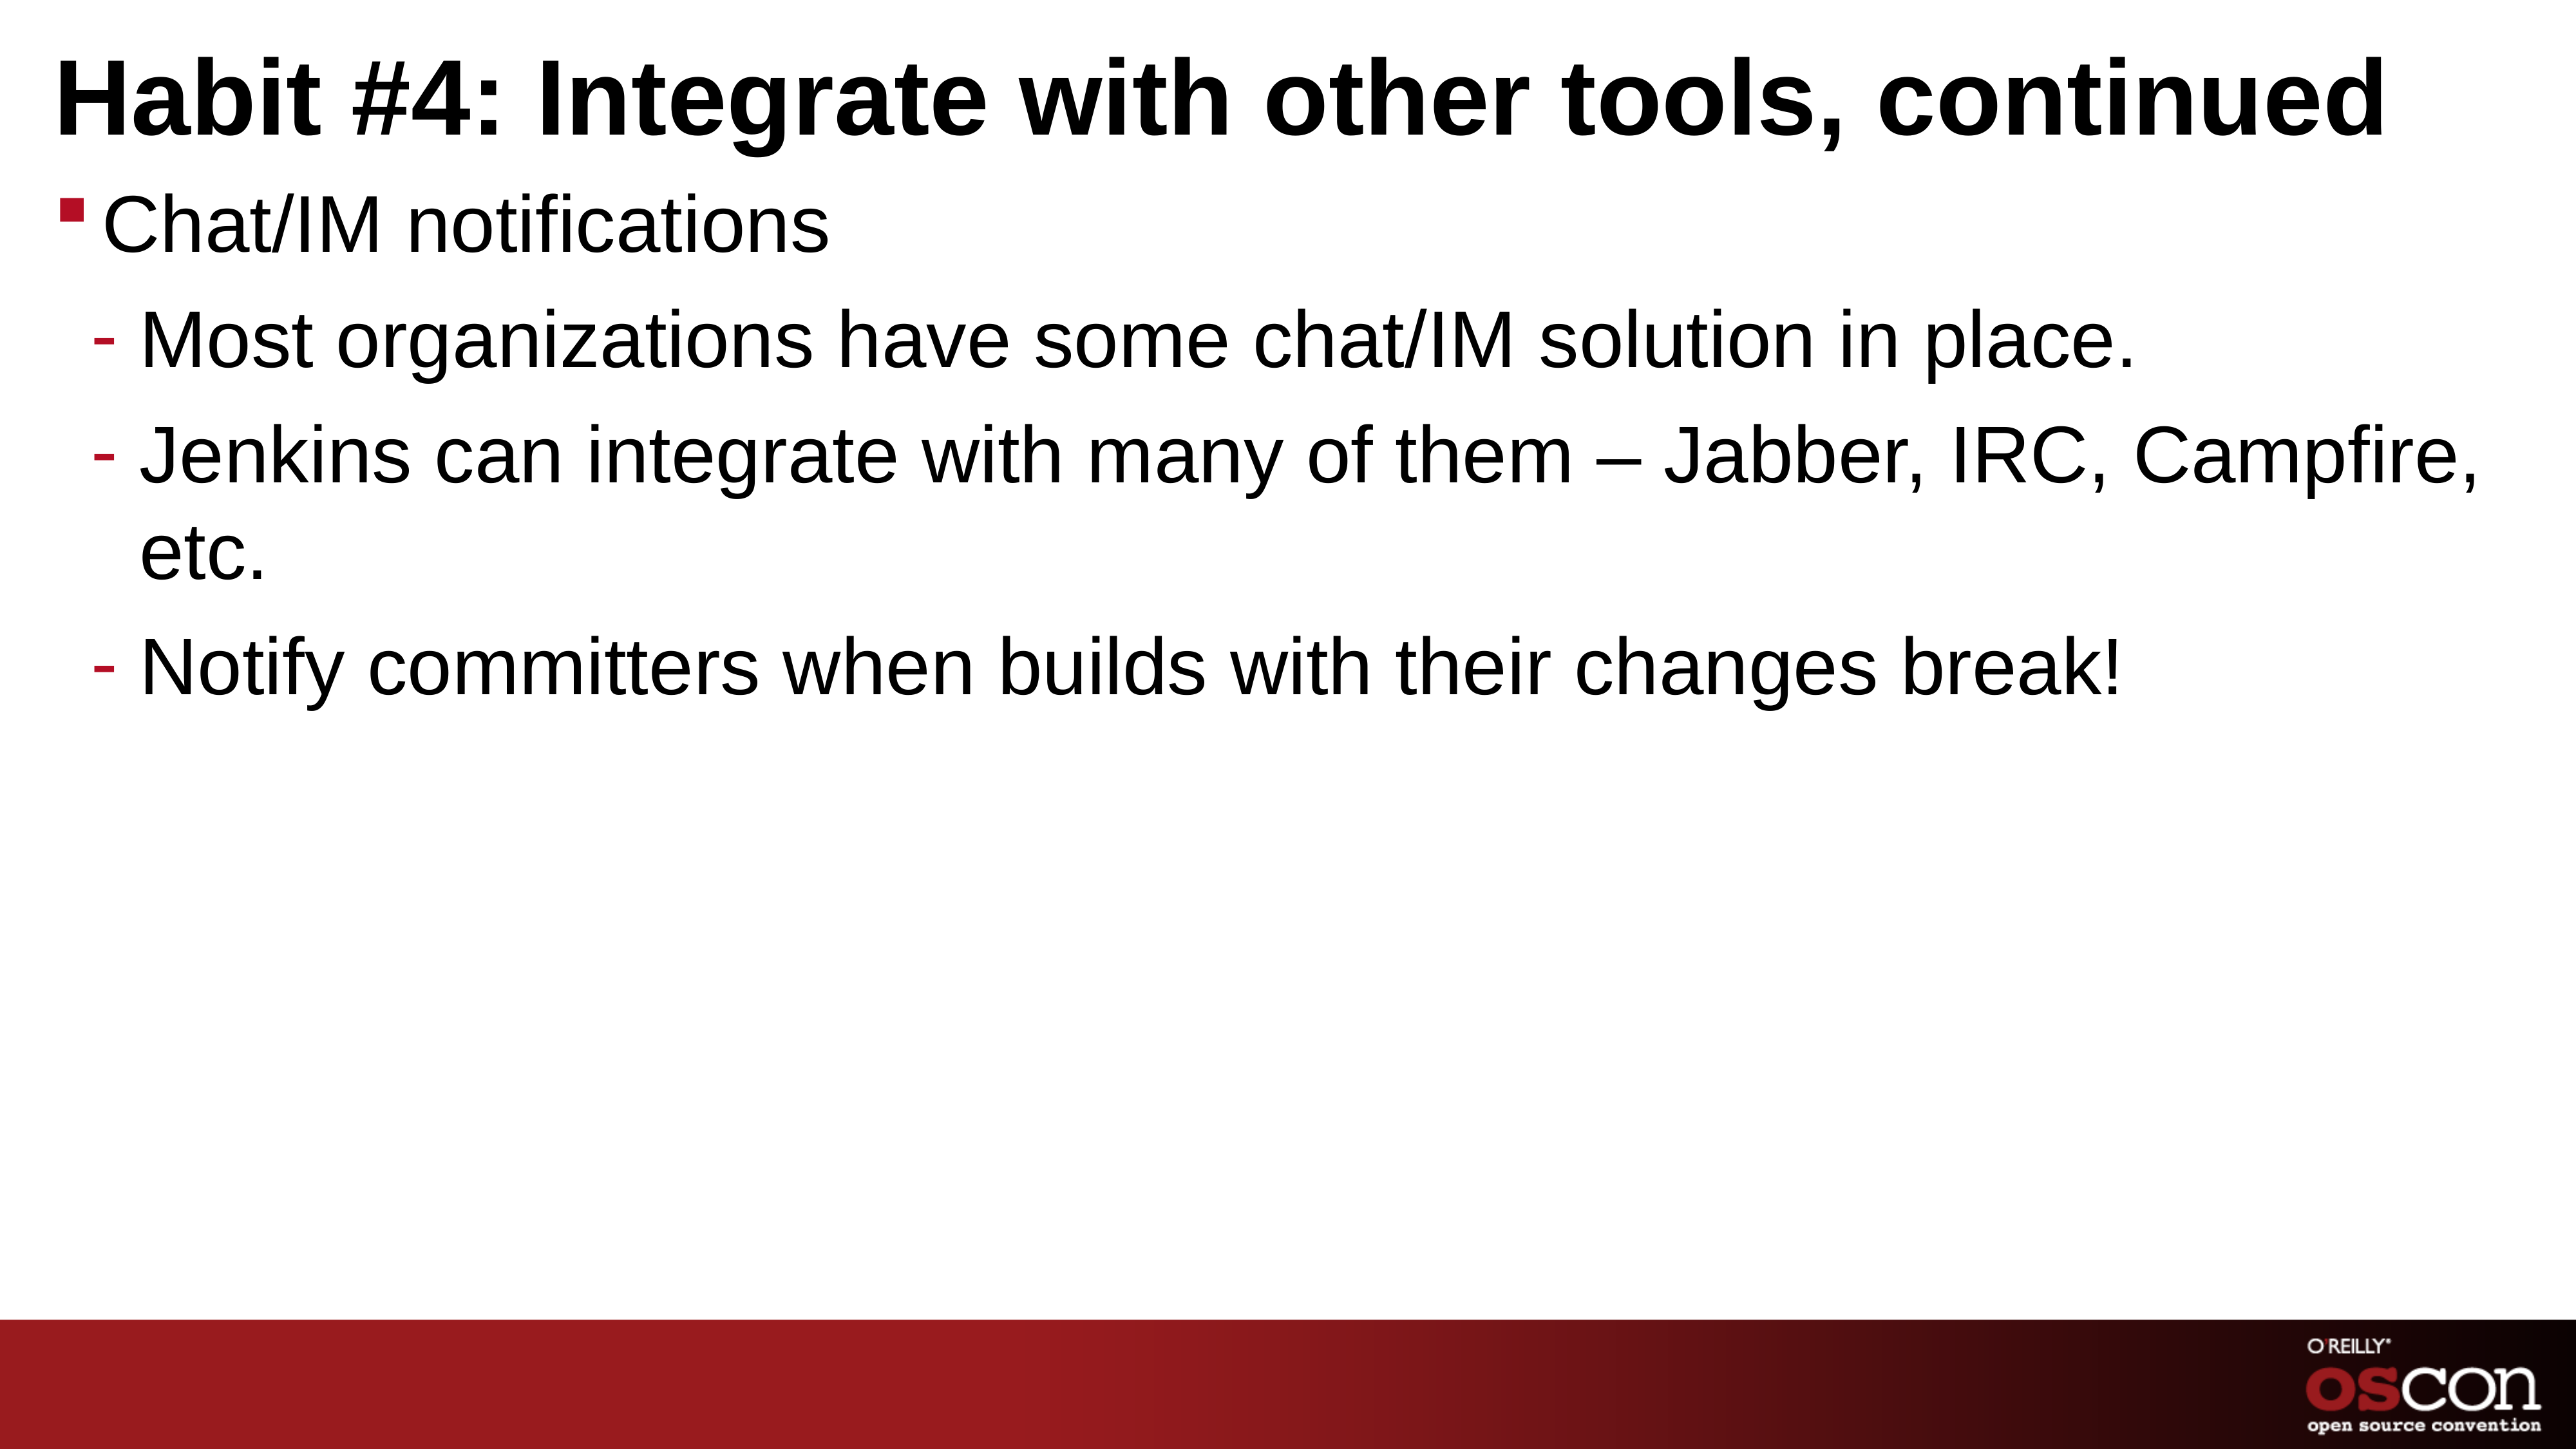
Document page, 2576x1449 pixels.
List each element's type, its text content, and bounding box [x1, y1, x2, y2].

picture [0, 0, 2576, 1449]
list Chat/IM notifications Most organizations have some chat/IM solution in place. Jenkins can integrate with many of them – Jabber, IRC, Campfire, etc. Notify committers when builds with their changes break! [48, 166, 2514, 1449]
title Habit #4: Integrate with other tools, continued [48, 17, 2514, 166]
